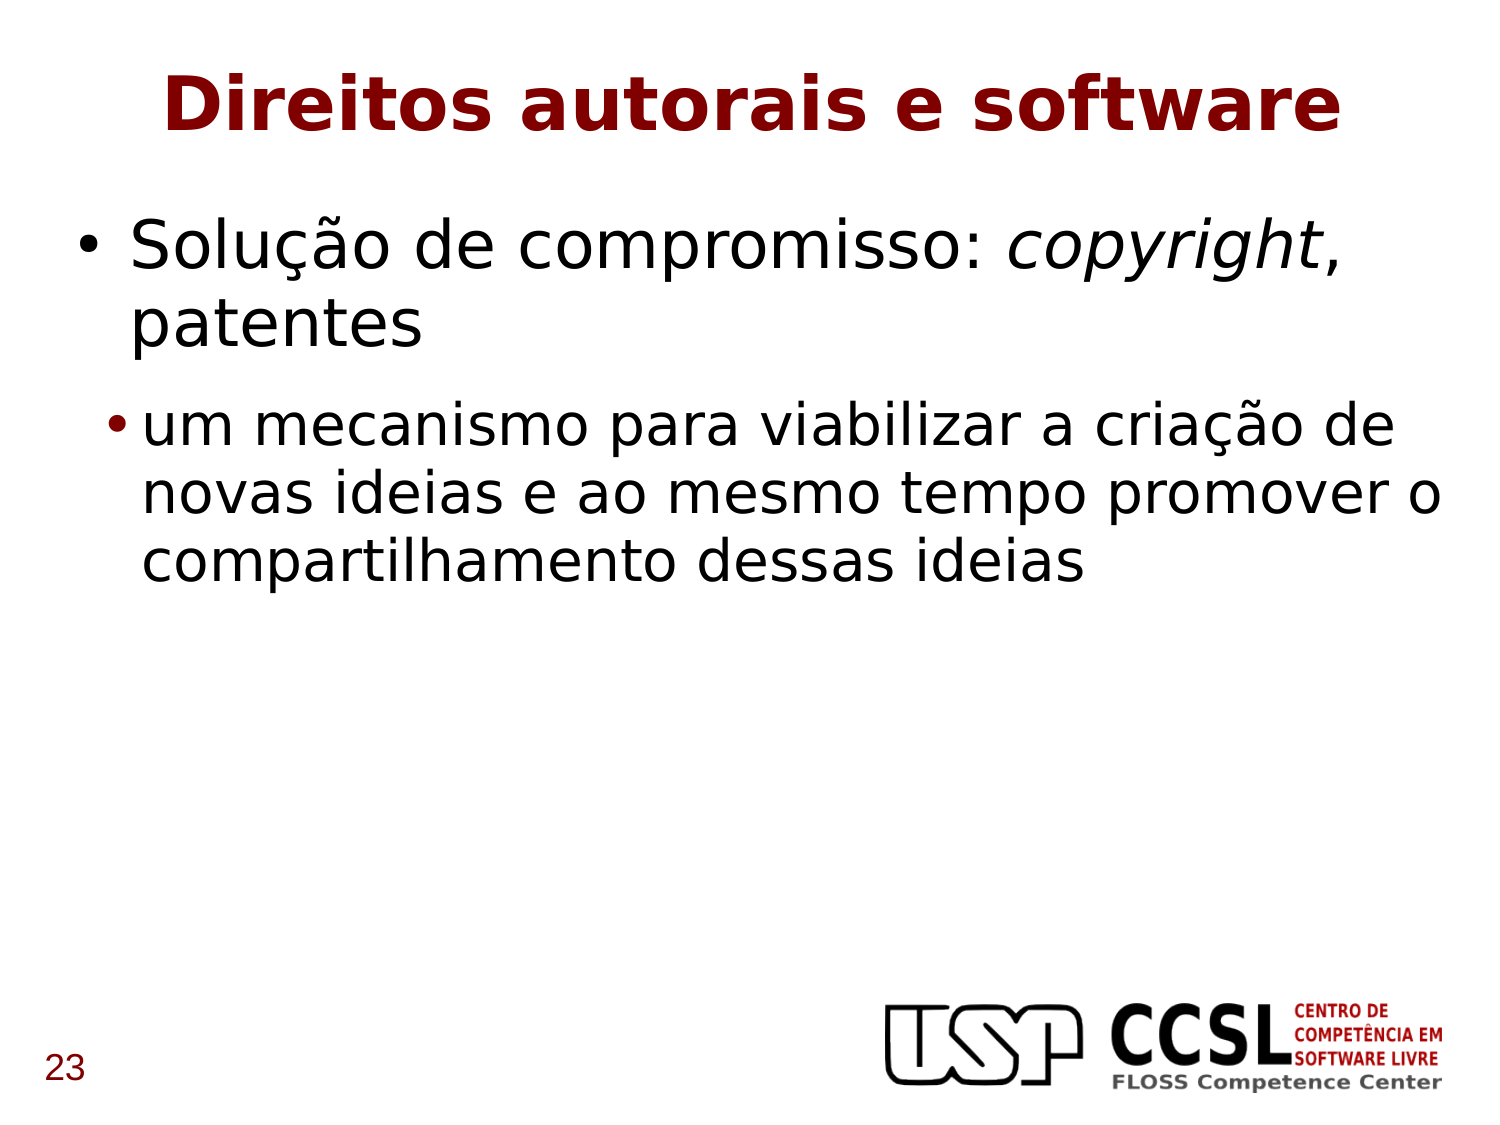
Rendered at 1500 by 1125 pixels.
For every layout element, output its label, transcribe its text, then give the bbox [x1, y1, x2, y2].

title Direitos autorais e software [59, 29, 1447, 180]
picture [885, 1003, 1442, 1093]
list Solução de compromisso: copyright, patentes um mecanismo para viabilizar a criação de novas ideias e ao mesmo tempo promover o compartilhamento dessas ideias [59, 206, 1447, 950]
